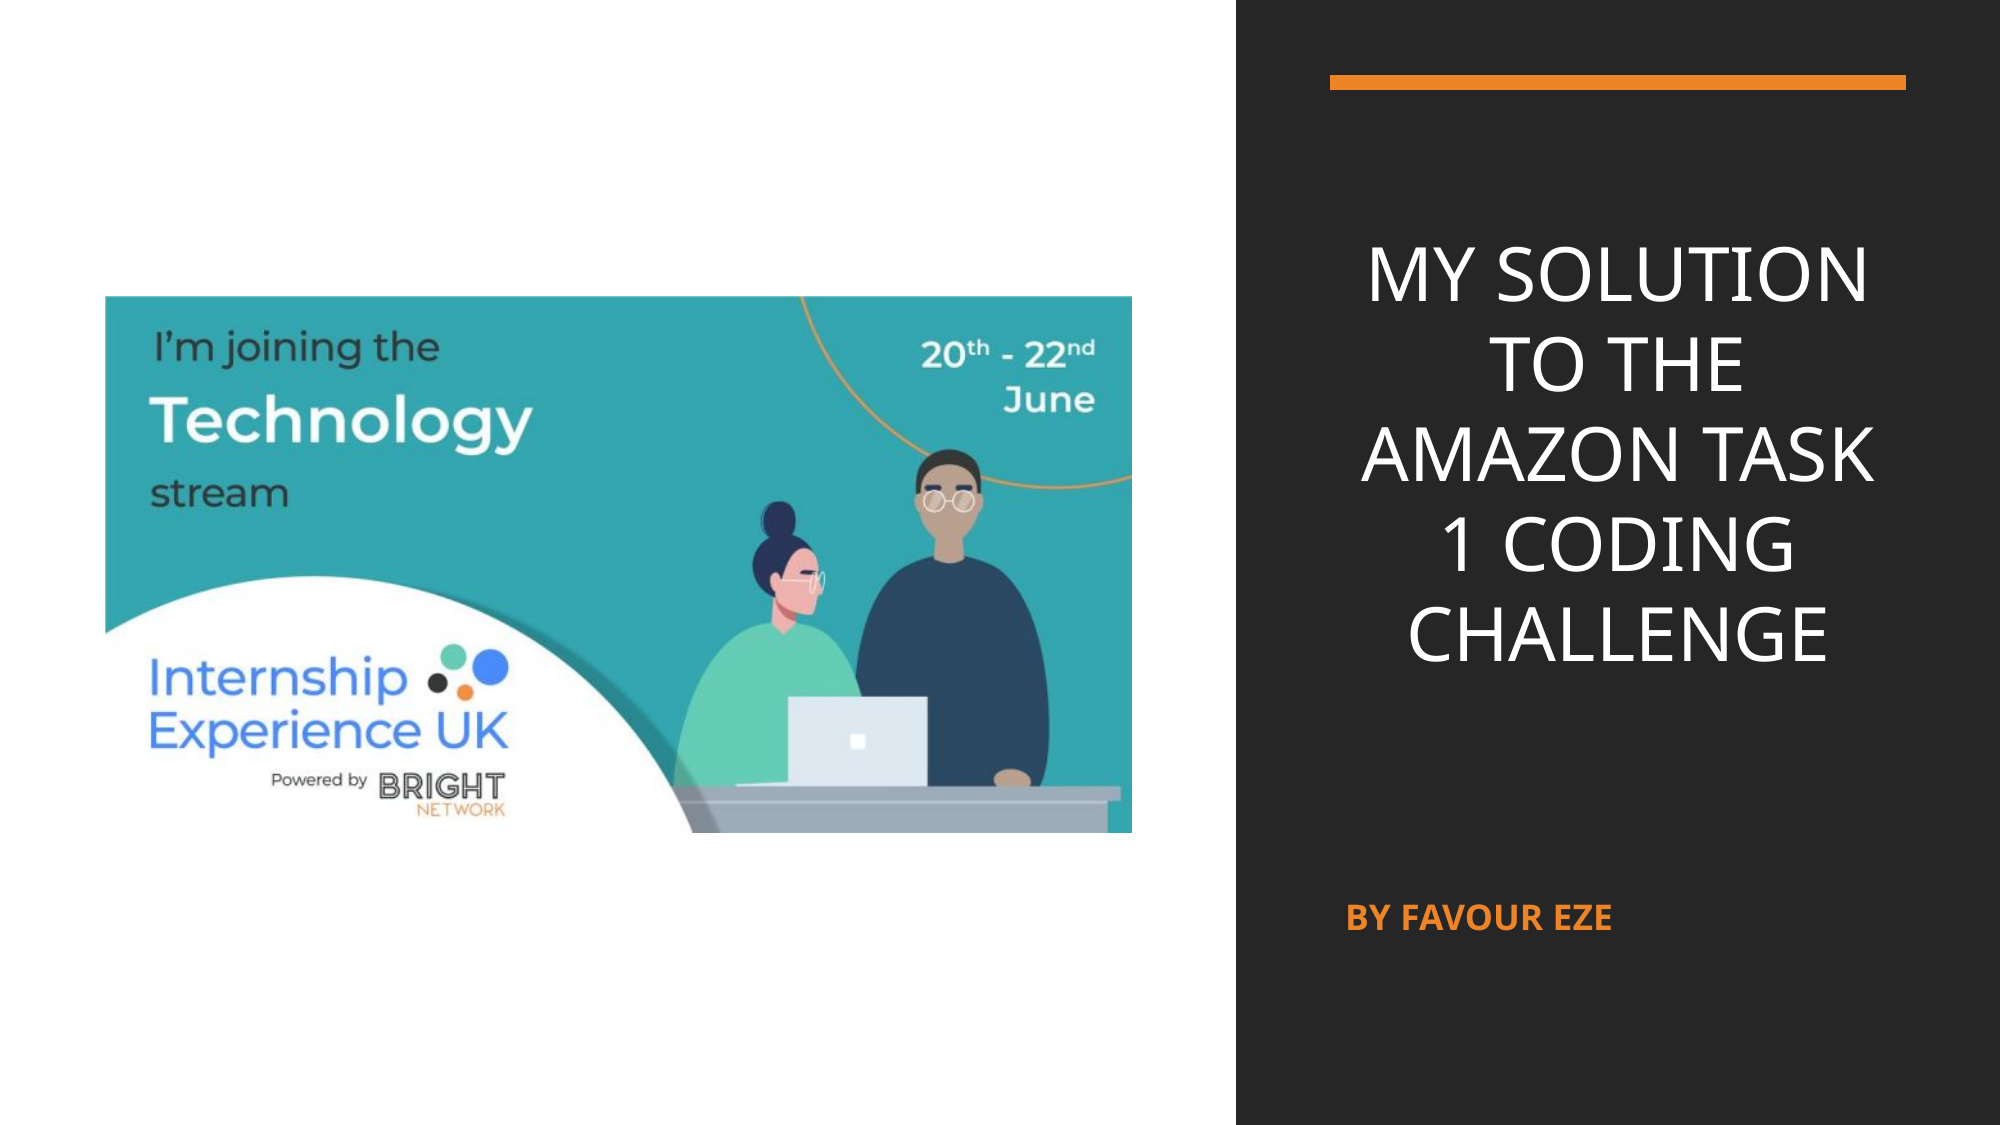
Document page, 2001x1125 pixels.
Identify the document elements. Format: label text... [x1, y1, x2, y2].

subtitle By favour eze [1330, 777, 1907, 966]
picture [105, 296, 1132, 833]
title MY SOLUTION TO THE AMAZON TASK 1 CODING CHALLENGE [1330, 141, 1907, 762]
text_box [0, 0, 2000, 1125]
